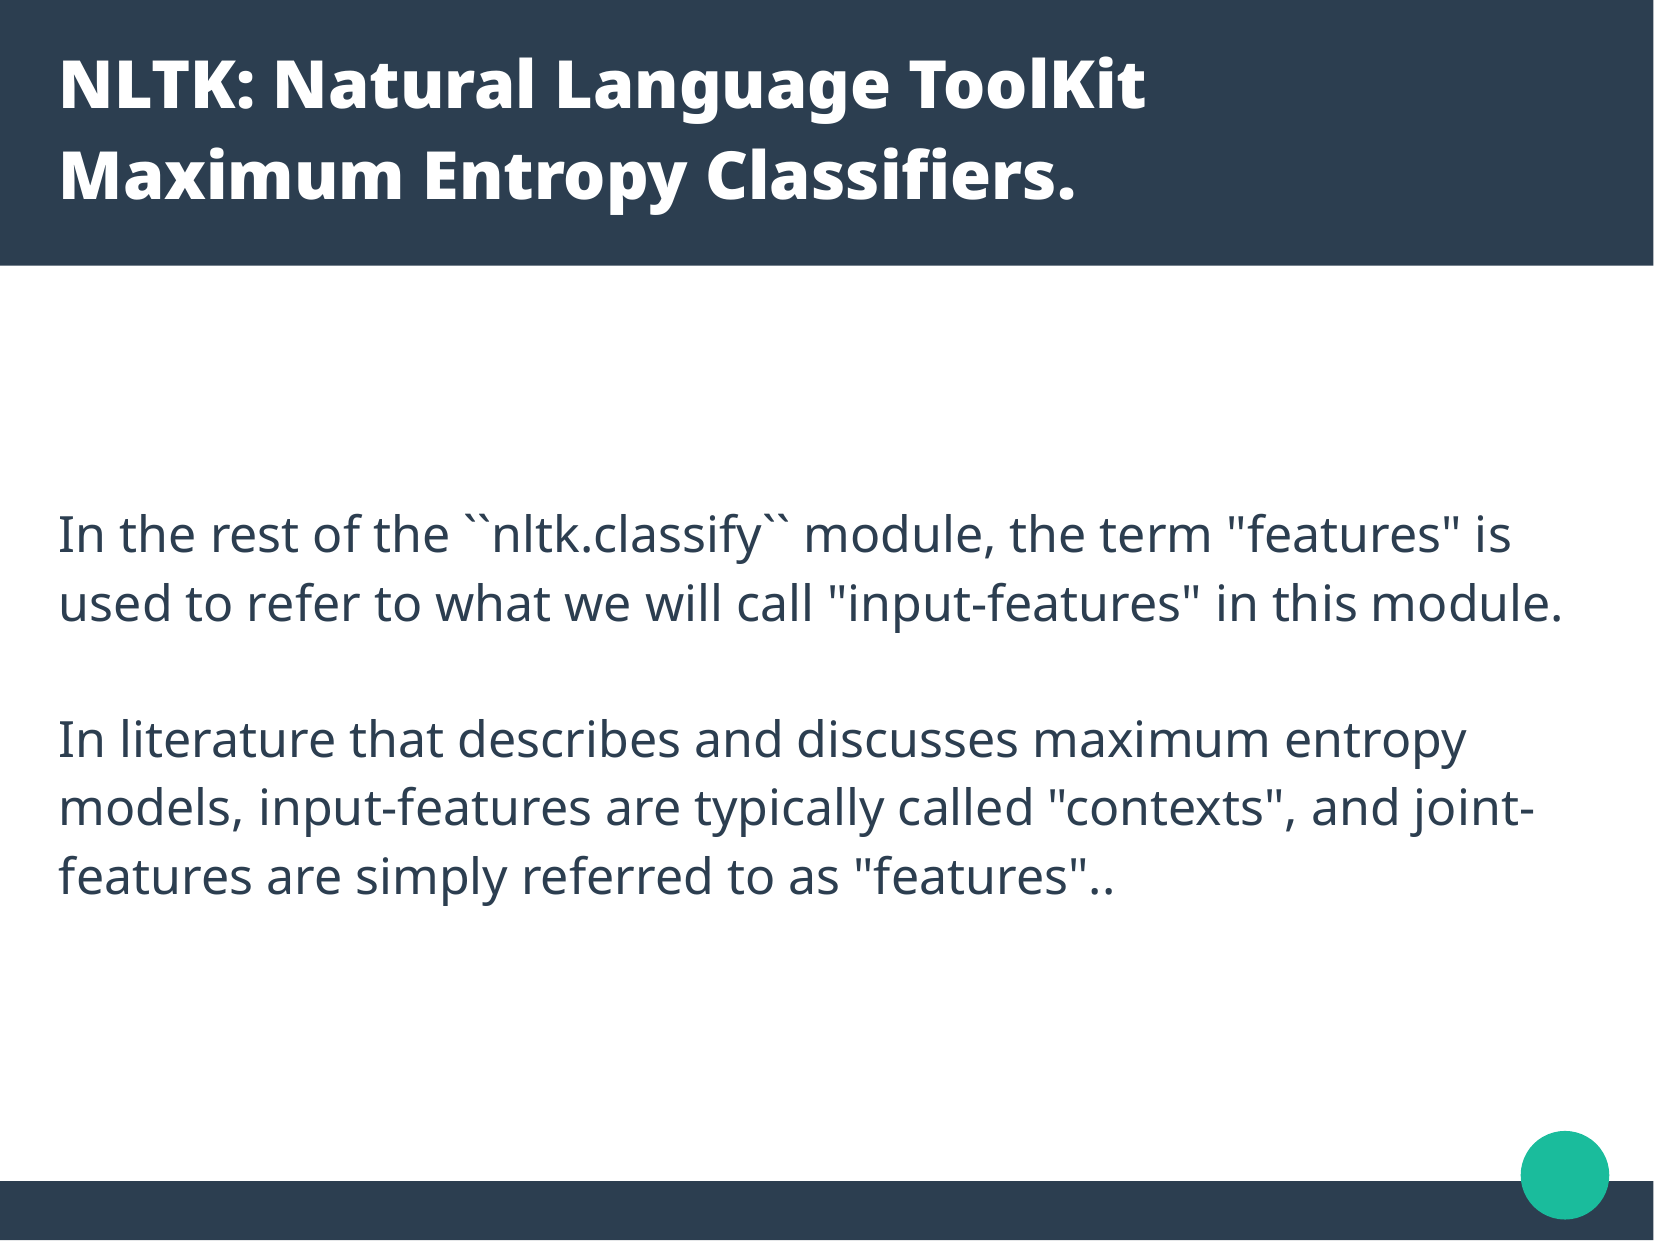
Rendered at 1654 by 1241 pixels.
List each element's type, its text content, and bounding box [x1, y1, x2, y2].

subtitle In the rest of the ``nltk.classify`` module, the term "features" is used to refer to what we will call "input-features" in this module. In literature that describes and discusses maximum entropy models, input-features are typically called "contexts", and joint-features are simply referred to as "features".. [59, 324, 1595, 1152]
title NLTK: Natural Language ToolKit Maximum Entropy Classifiers. [59, 49, 1595, 207]
